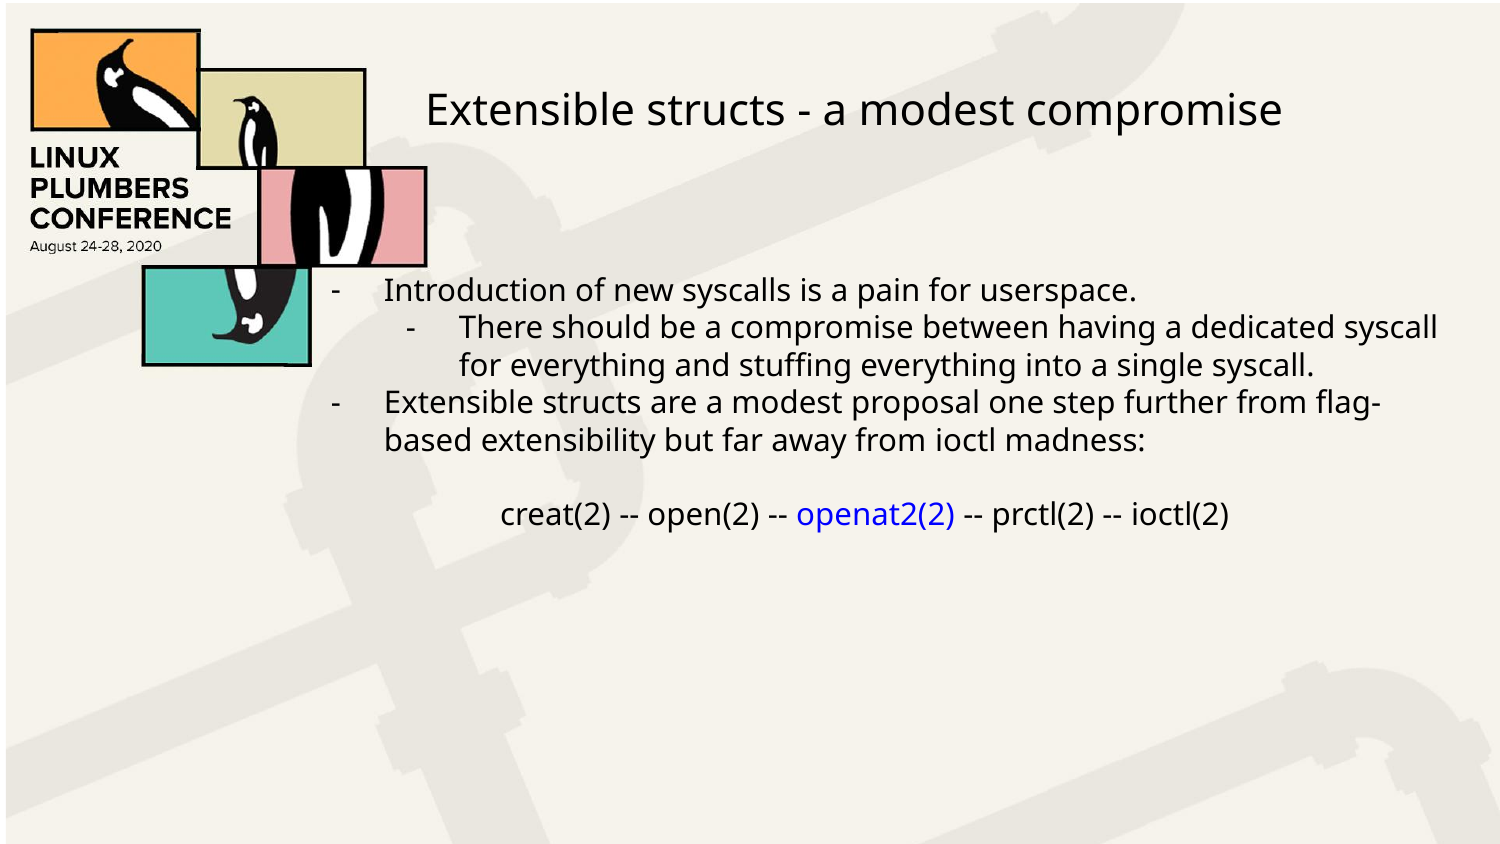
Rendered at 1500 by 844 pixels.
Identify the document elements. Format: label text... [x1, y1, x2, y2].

picture [5, 3, 1500, 844]
list Introduction of new syscalls is a pain for userspace. There should be a compromise between having a dedicated syscall for everything and stuffing everything into a single syscall. Extensible structs are a modest proposal one step further from flag-based extensibility but far away from ioctl madness: creat(2) -- open(2) -- openat2(2) -- prctl(2) -- ioctl(2) [308, 270, 1467, 722]
title Extensible structs - a modest compromise [424, 29, 1415, 187]
